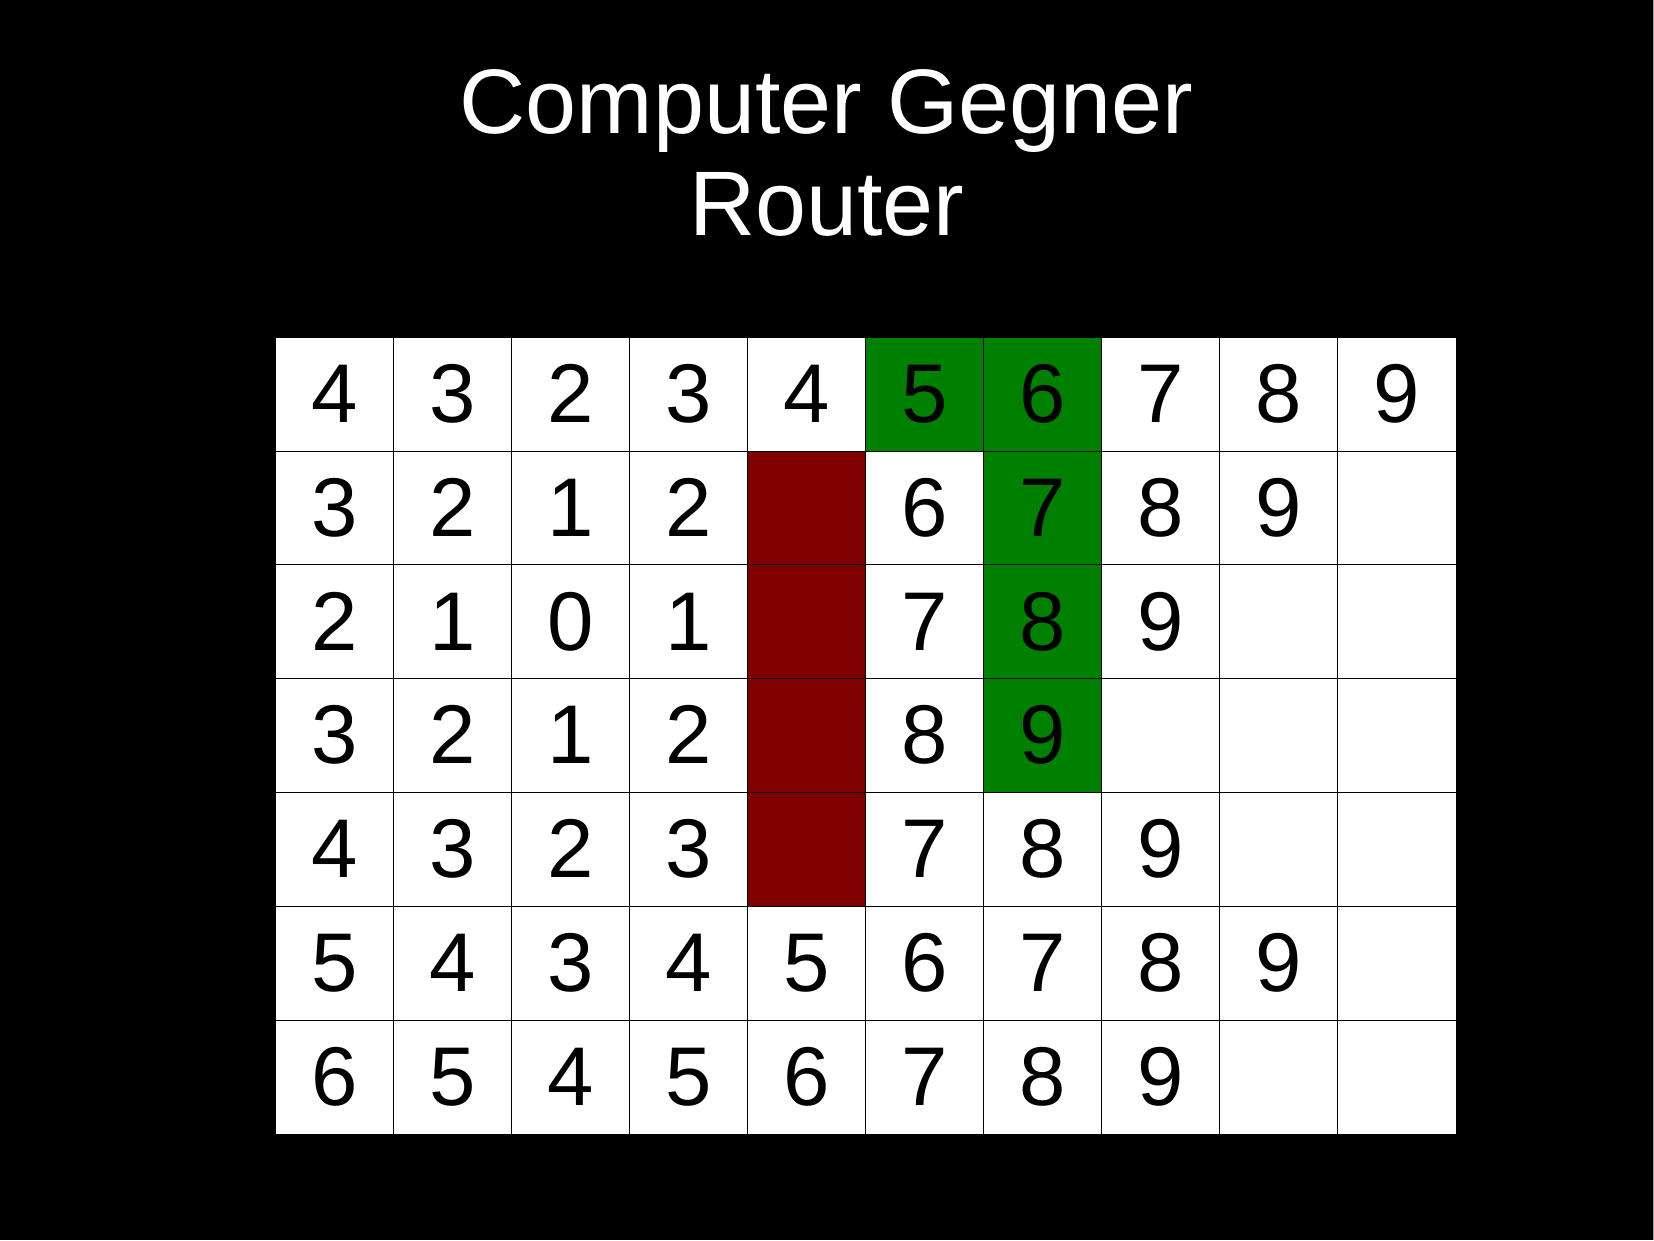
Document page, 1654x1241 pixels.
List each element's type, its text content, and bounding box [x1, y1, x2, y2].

table_cell 3 [394, 793, 511, 906]
table_cell 9 [1102, 793, 1219, 906]
table_header 3 [394, 338, 511, 451]
table_cell [748, 793, 865, 906]
table_cell 1 [512, 679, 629, 792]
table_cell 2 [276, 565, 393, 678]
table_cell 2 [630, 452, 747, 564]
table_cell 4 [276, 793, 393, 906]
table_cell 9 [1102, 565, 1219, 678]
table_cell 2 [394, 452, 511, 564]
table_header 8 [1220, 338, 1337, 451]
table_header 2 [512, 338, 629, 451]
table_header 3 [630, 338, 747, 451]
table_header 9 [1338, 338, 1456, 451]
table_cell 9 [1220, 907, 1337, 1020]
table_cell [748, 565, 865, 678]
table_cell [1220, 1021, 1337, 1134]
table_cell 5 [276, 907, 393, 1020]
table_cell [1338, 907, 1456, 1020]
table_cell 1 [630, 565, 747, 678]
table_cell 2 [394, 679, 511, 792]
table_cell 7 [984, 907, 1101, 1020]
table_cell [1338, 793, 1456, 906]
table_cell 3 [512, 907, 629, 1020]
table_cell 8 [984, 565, 1101, 678]
table_cell 0 [512, 565, 629, 678]
table_cell 2 [512, 793, 629, 906]
table_cell 4 [630, 907, 747, 1020]
table_cell 6 [866, 907, 983, 1020]
table_cell [748, 679, 865, 792]
table_cell 7 [866, 1021, 983, 1134]
table_cell 7 [866, 793, 983, 906]
table_cell [1338, 565, 1456, 678]
table_cell 3 [276, 679, 393, 792]
table_cell 6 [748, 1021, 865, 1134]
table_cell 5 [630, 1021, 747, 1134]
table_header 4 [748, 338, 865, 451]
table_cell 8 [984, 1021, 1101, 1134]
table_cell 6 [866, 452, 983, 564]
table_header 4 [276, 338, 393, 451]
table_cell 4 [394, 907, 511, 1020]
table_cell [1220, 679, 1337, 792]
table_cell 1 [512, 452, 629, 564]
table_cell 3 [276, 452, 393, 564]
table_cell 1 [394, 565, 511, 678]
table_cell 7 [984, 452, 1101, 564]
table_cell 9 [1220, 452, 1337, 564]
table_cell 4 [512, 1021, 629, 1134]
table_cell 5 [394, 1021, 511, 1134]
table_cell 8 [1102, 907, 1219, 1020]
table_cell [1220, 793, 1337, 906]
table_cell [748, 452, 865, 564]
table_cell 7 [866, 565, 983, 678]
table_header 5 [866, 338, 983, 451]
table_cell [1338, 1021, 1456, 1134]
title Computer Gegner Router [82, 49, 1571, 257]
table_cell [1338, 452, 1456, 564]
table_cell [1220, 565, 1337, 678]
table_cell 9 [1102, 1021, 1219, 1134]
table_cell 8 [984, 793, 1101, 906]
table_cell 6 [276, 1021, 393, 1134]
table_cell 8 [1102, 452, 1219, 564]
table_cell 8 [866, 679, 983, 792]
table_cell [1102, 679, 1219, 792]
table_cell 2 [630, 679, 747, 792]
table_cell 9 [984, 679, 1101, 792]
table_cell [1338, 679, 1456, 792]
table_cell 3 [630, 793, 747, 906]
table_cell 5 [748, 907, 865, 1020]
table_header 6 [984, 338, 1101, 451]
table_header 7 [1102, 338, 1219, 451]
